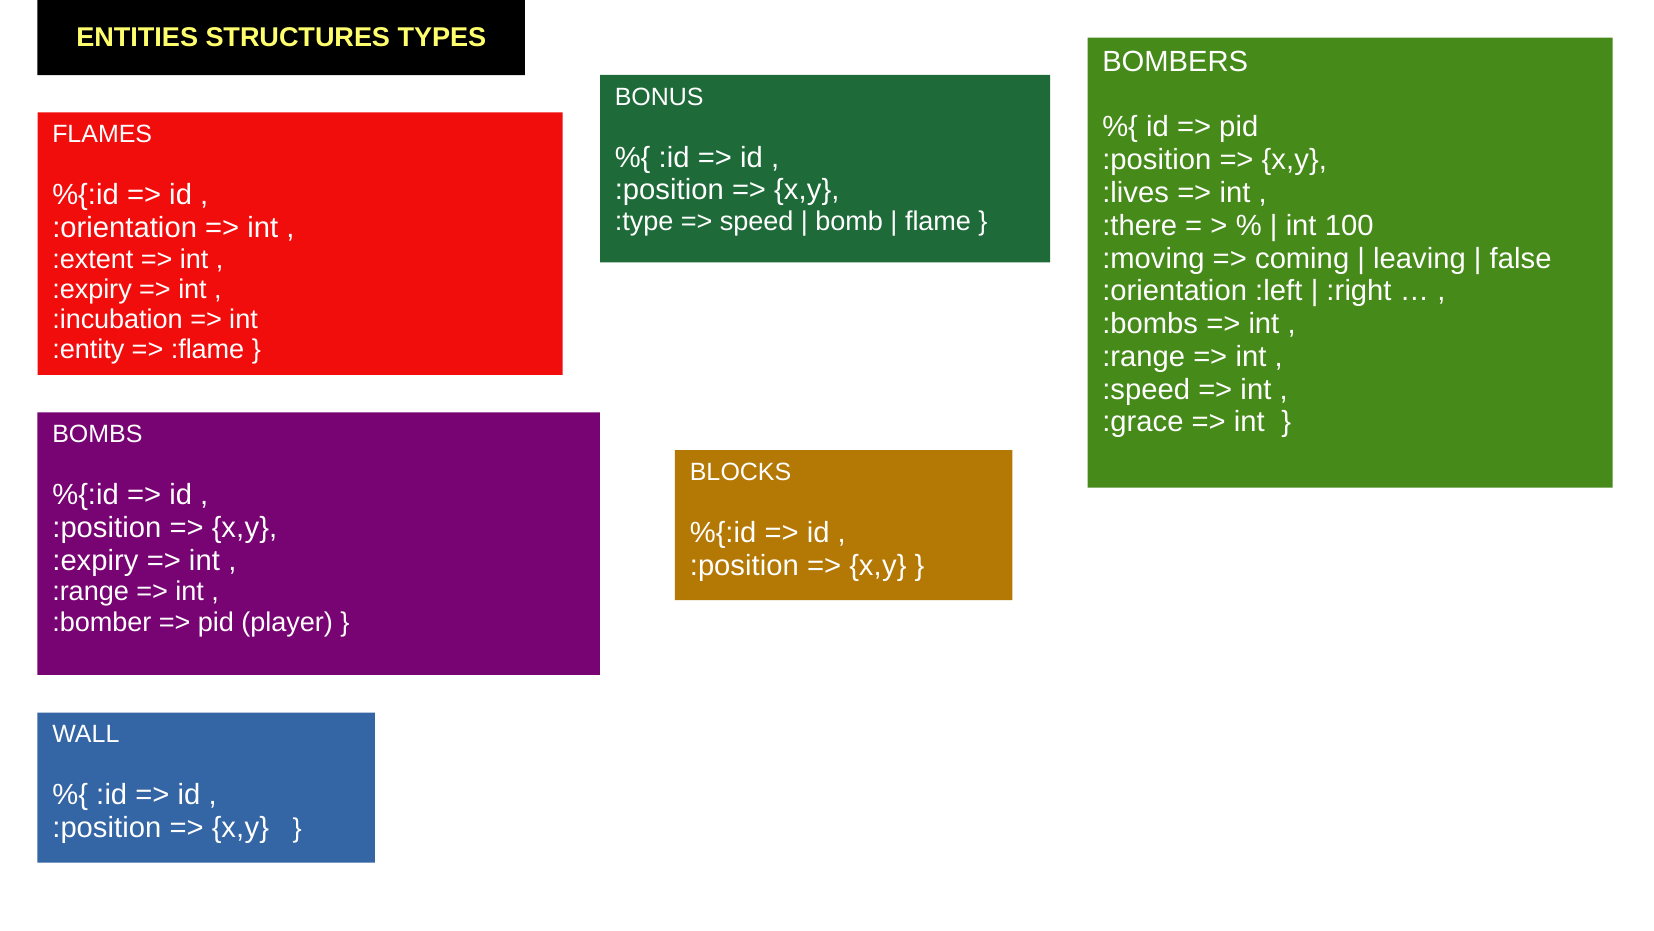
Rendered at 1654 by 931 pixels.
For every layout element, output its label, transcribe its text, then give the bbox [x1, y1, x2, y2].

text_box WALL %{ :id => id , :position => {x,y} } [37, 712, 375, 863]
text_box BOMBERS %{ id => pid :position => {x,y}, :lives => int , :there = > % | int 100 :moving => coming | leaving | false :orientation :left | :right … , :bombs => int , :range => int , :speed => int , :grace => int } [1087, 37, 1613, 488]
text_box BLOCKS %{:id => id , :position => {x,y} } [674, 450, 1013, 601]
text_box ENTITIES STRUCTURES TYPES [37, 0, 525, 76]
text_box FLAMES %{:id => id , :orientation => int , :extent => int , :expiry => int , :incubation => int :entity => :flame } [37, 112, 563, 375]
text_box BOMBS %{:id => id , :position => {x,y}, :expiry => int , :range => int , :bomber => pid (player) } [37, 412, 600, 675]
text_box BONUS %{ :id => id , :position => {x,y}, :type => speed | bomb | flame } [600, 74, 1051, 263]
